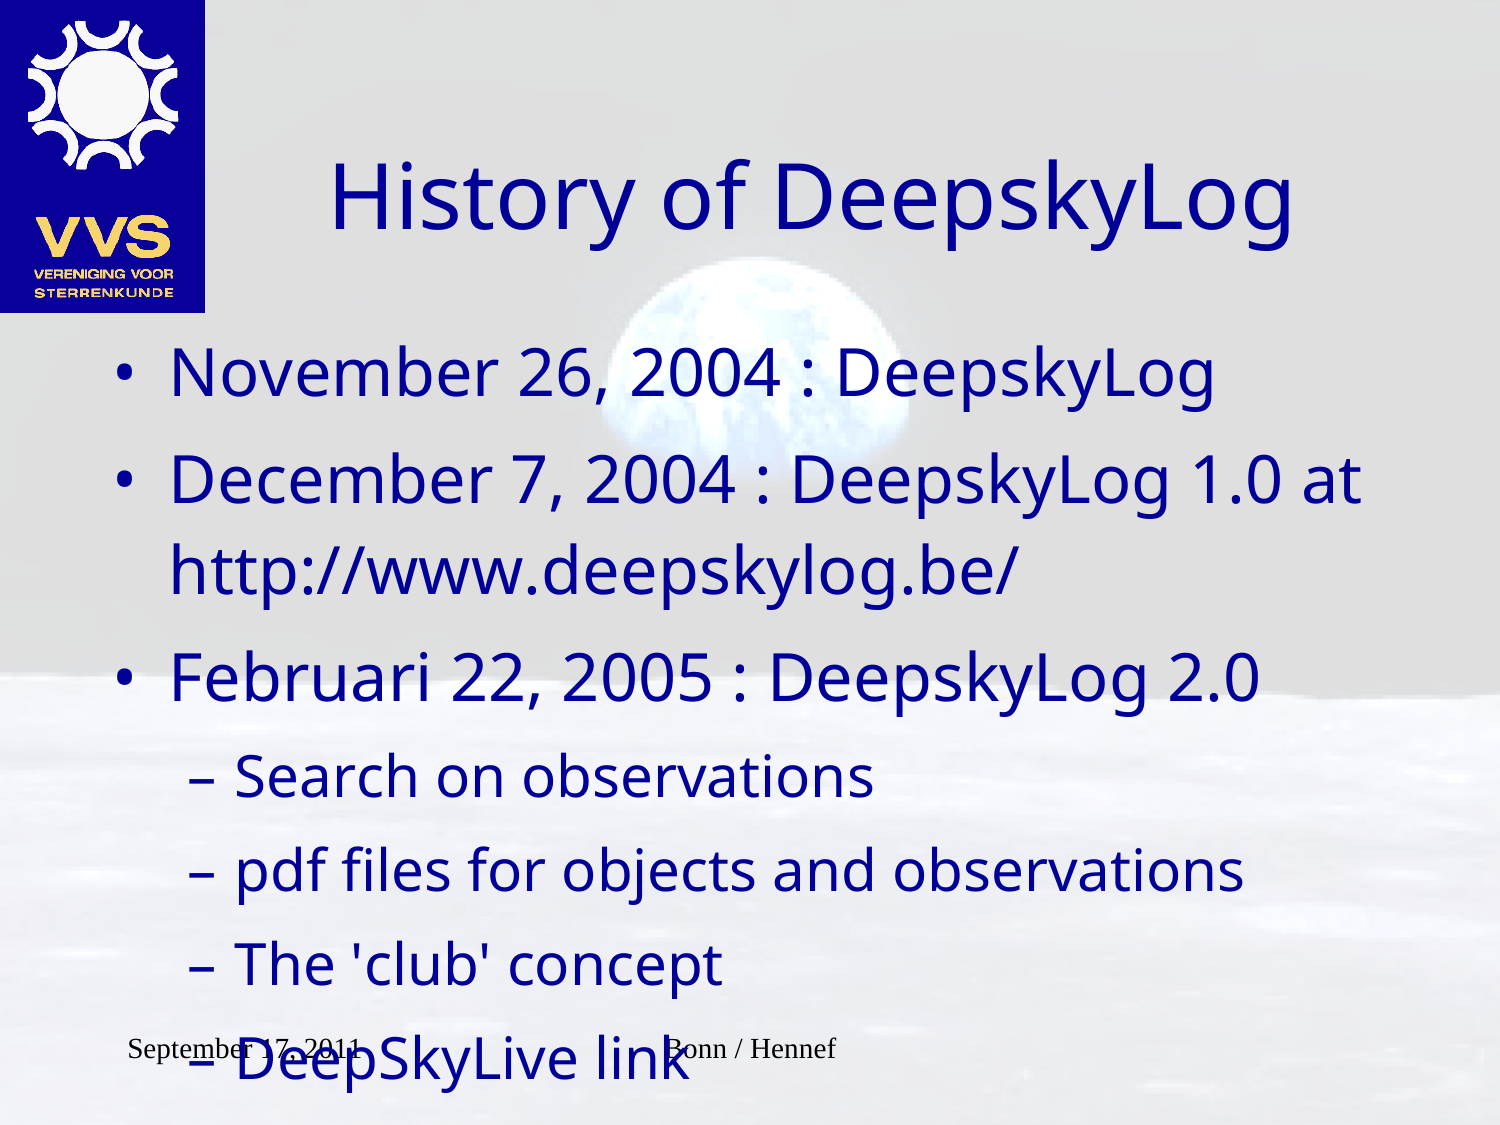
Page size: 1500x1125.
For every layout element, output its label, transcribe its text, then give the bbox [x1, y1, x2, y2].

picture [0, 0, 205, 313]
title History of DeepskyLog [237, 76, 1388, 312]
list November 26, 2004 : DeepskyLog December 7, 2004 : DeepskyLog 1.0 at http://www.deepskylog.be/ Februari 22, 2005 : DeepskyLog 2.0 Search on observations pdf files for objects and observations The 'club' concept DeepSkyLive link [112, 324, 1388, 976]
